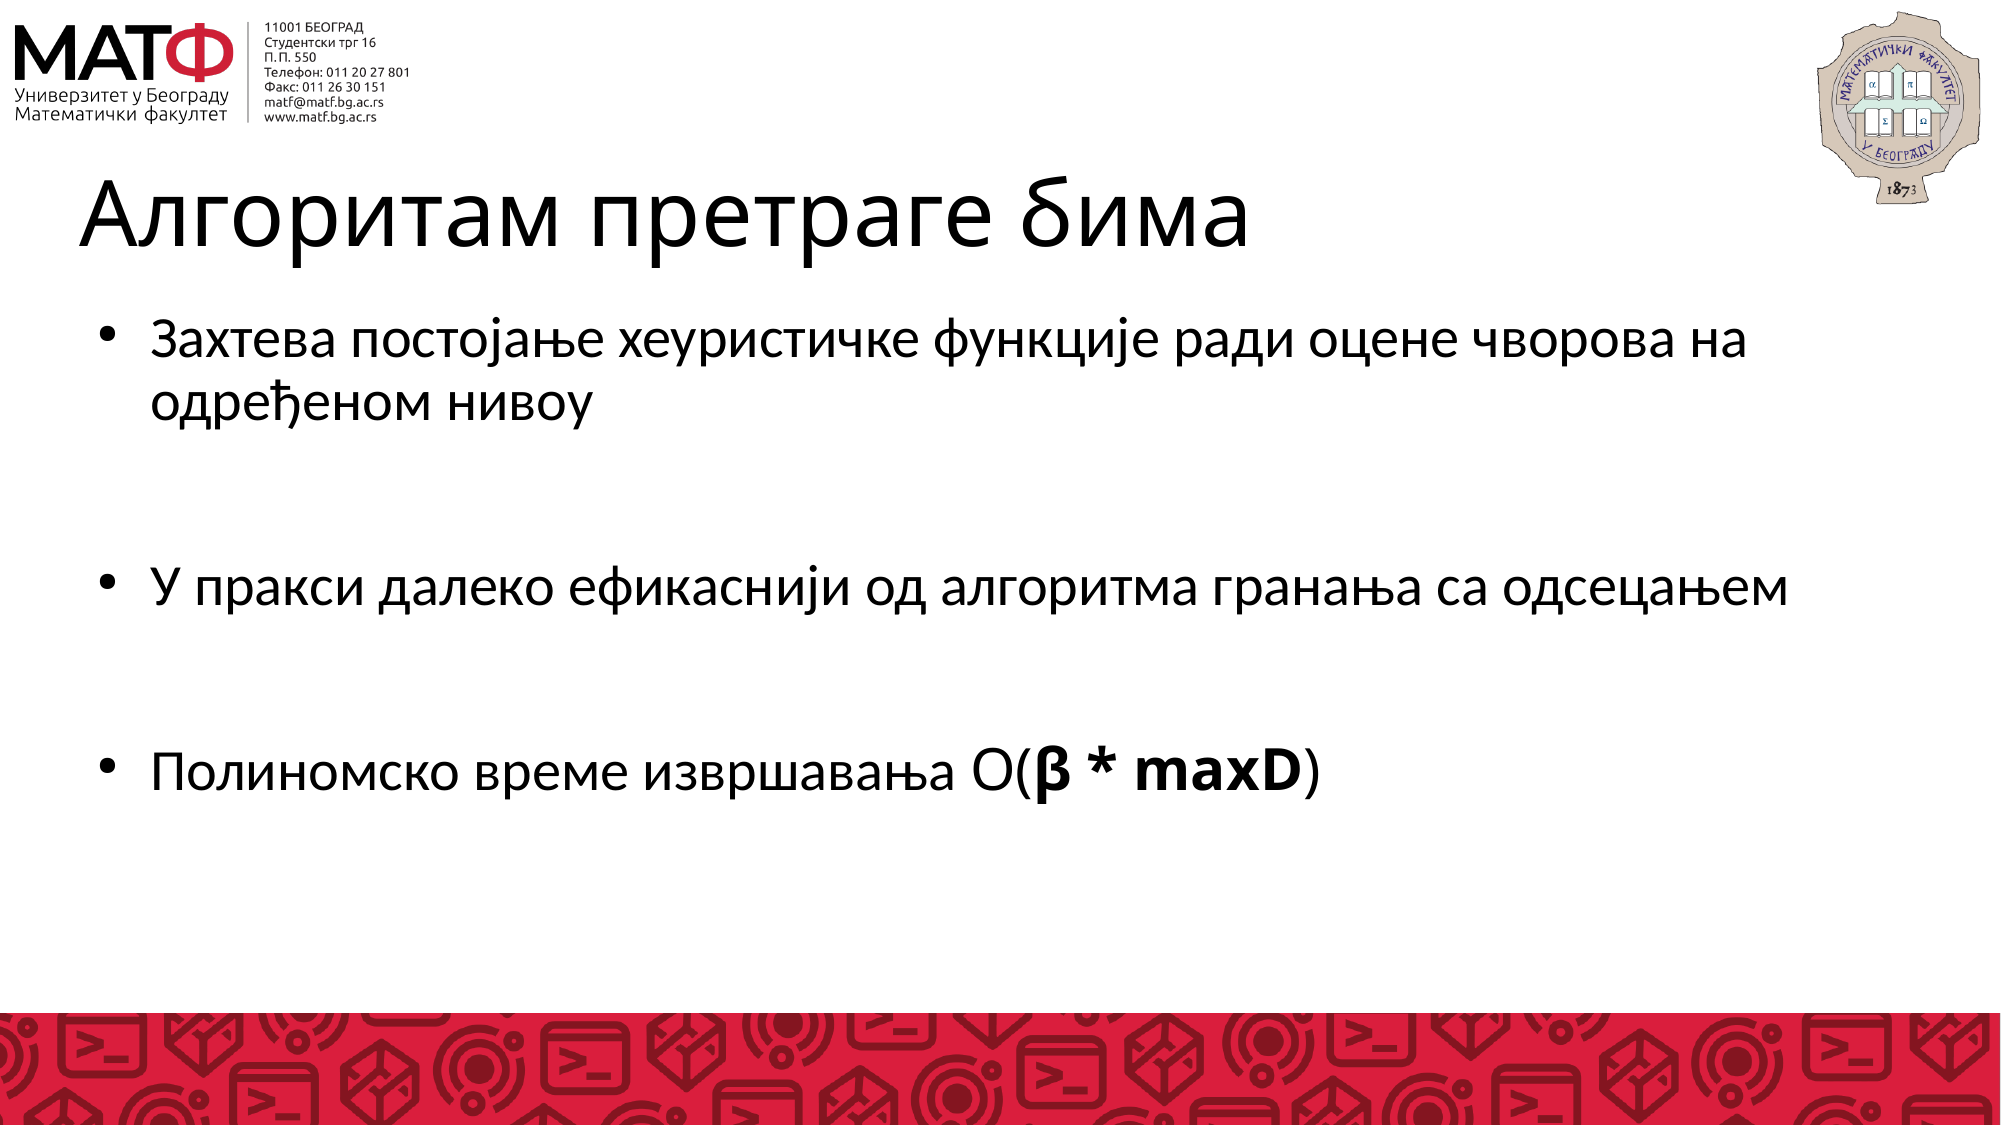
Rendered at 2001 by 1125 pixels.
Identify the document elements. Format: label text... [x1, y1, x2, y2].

title Алгоритам претраге бима [64, 155, 1863, 278]
picture [1948, 0, 1995, 225]
picture [0, 1013, 2001, 1125]
picture [0, 0, 435, 147]
list Захтева постојање хеуристичке функције ради оцене чворова на одређеном нивоу У пракси далеко ефикаснији од алгоритма гранања са одсецањем Полиномско време извршавања О(β * maxD) [64, 299, 1863, 646]
